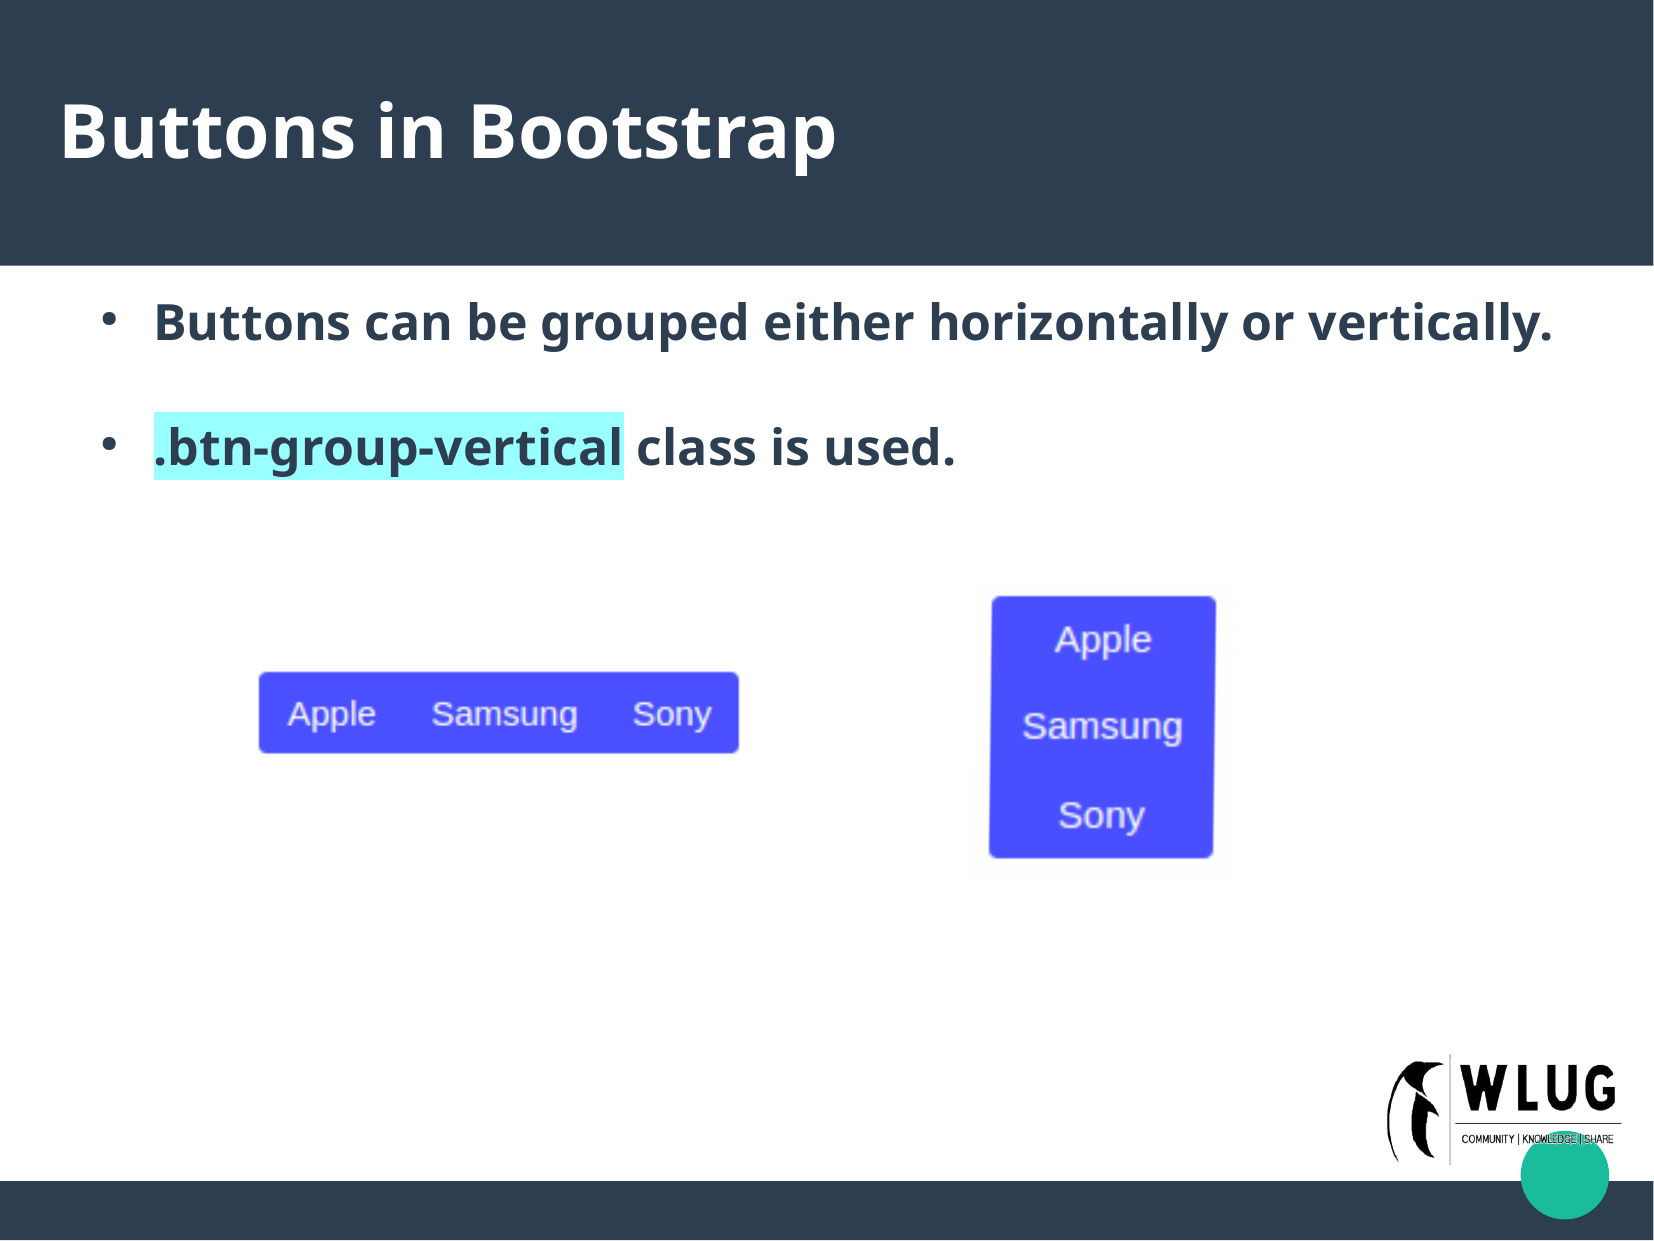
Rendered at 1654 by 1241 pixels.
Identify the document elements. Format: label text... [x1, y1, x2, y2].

picture [248, 661, 758, 768]
picture [1371, 1046, 1630, 1170]
title Buttons in Bootstrap [59, 49, 1595, 207]
picture [968, 578, 1239, 886]
list Buttons can be grouped either horizontally or vertically. .btn-group-vertical class is used. [82, 290, 1571, 1010]
